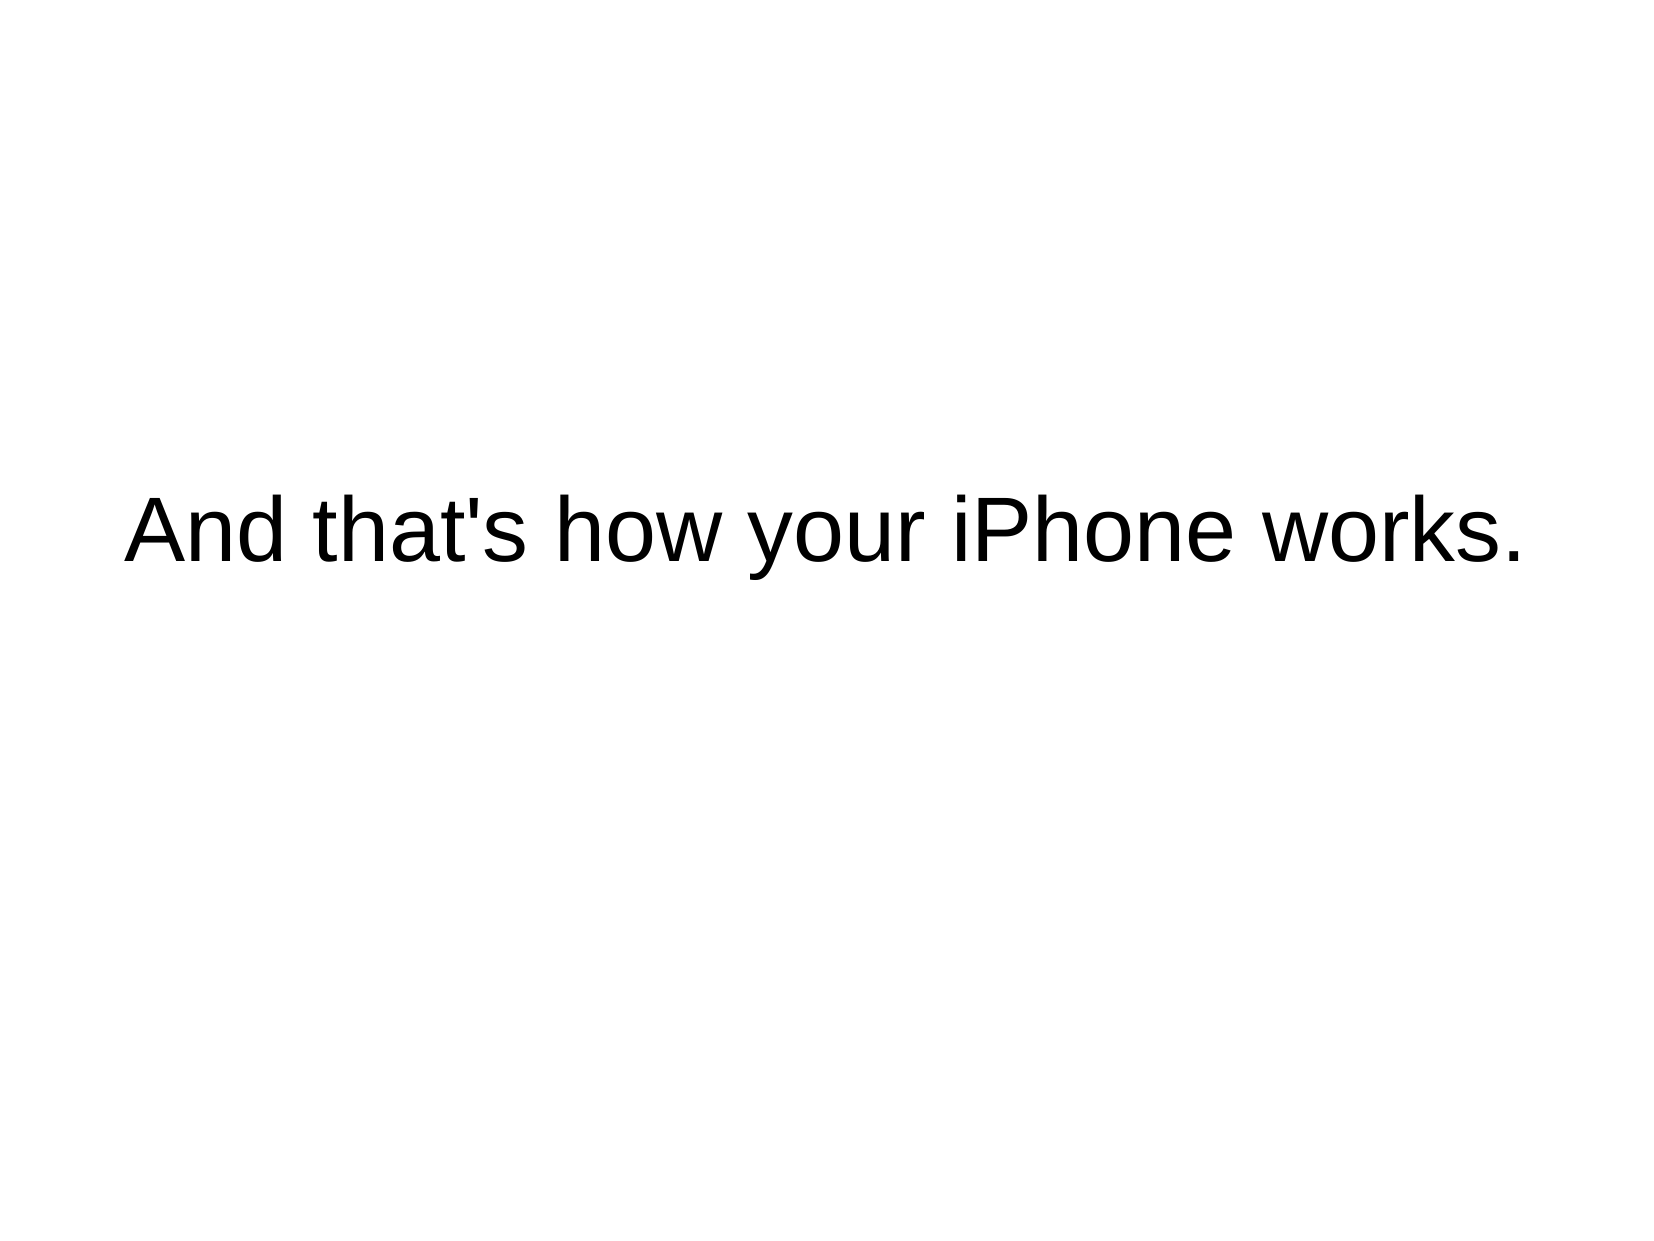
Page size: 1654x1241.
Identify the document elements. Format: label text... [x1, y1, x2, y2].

subtitle And that's how your iPhone works. [82, 49, 1571, 1010]
